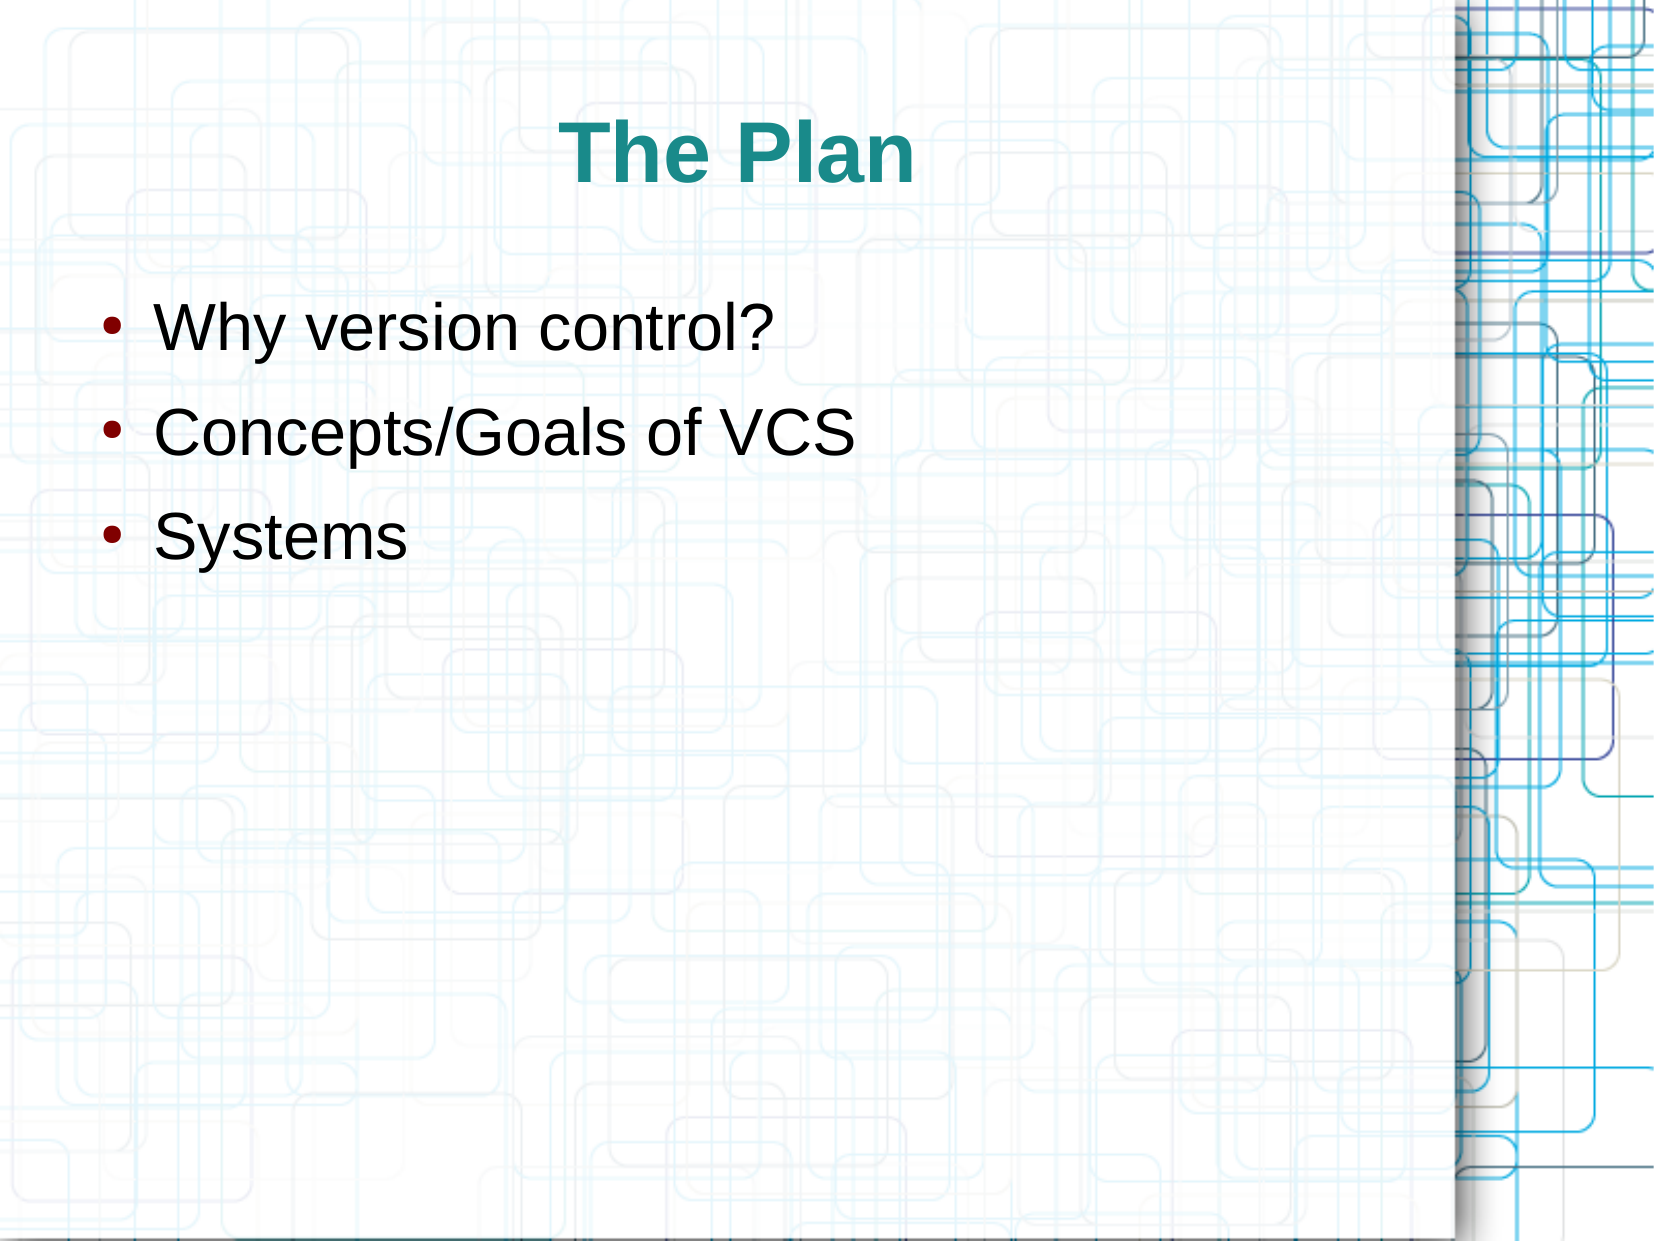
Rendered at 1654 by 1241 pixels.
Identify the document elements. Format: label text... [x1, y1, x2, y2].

title The Plan [59, 49, 1418, 257]
picture [0, 0, 1654, 1241]
list Why version control? Concepts/Goals of VCS Systems [82, 290, 1538, 1010]
